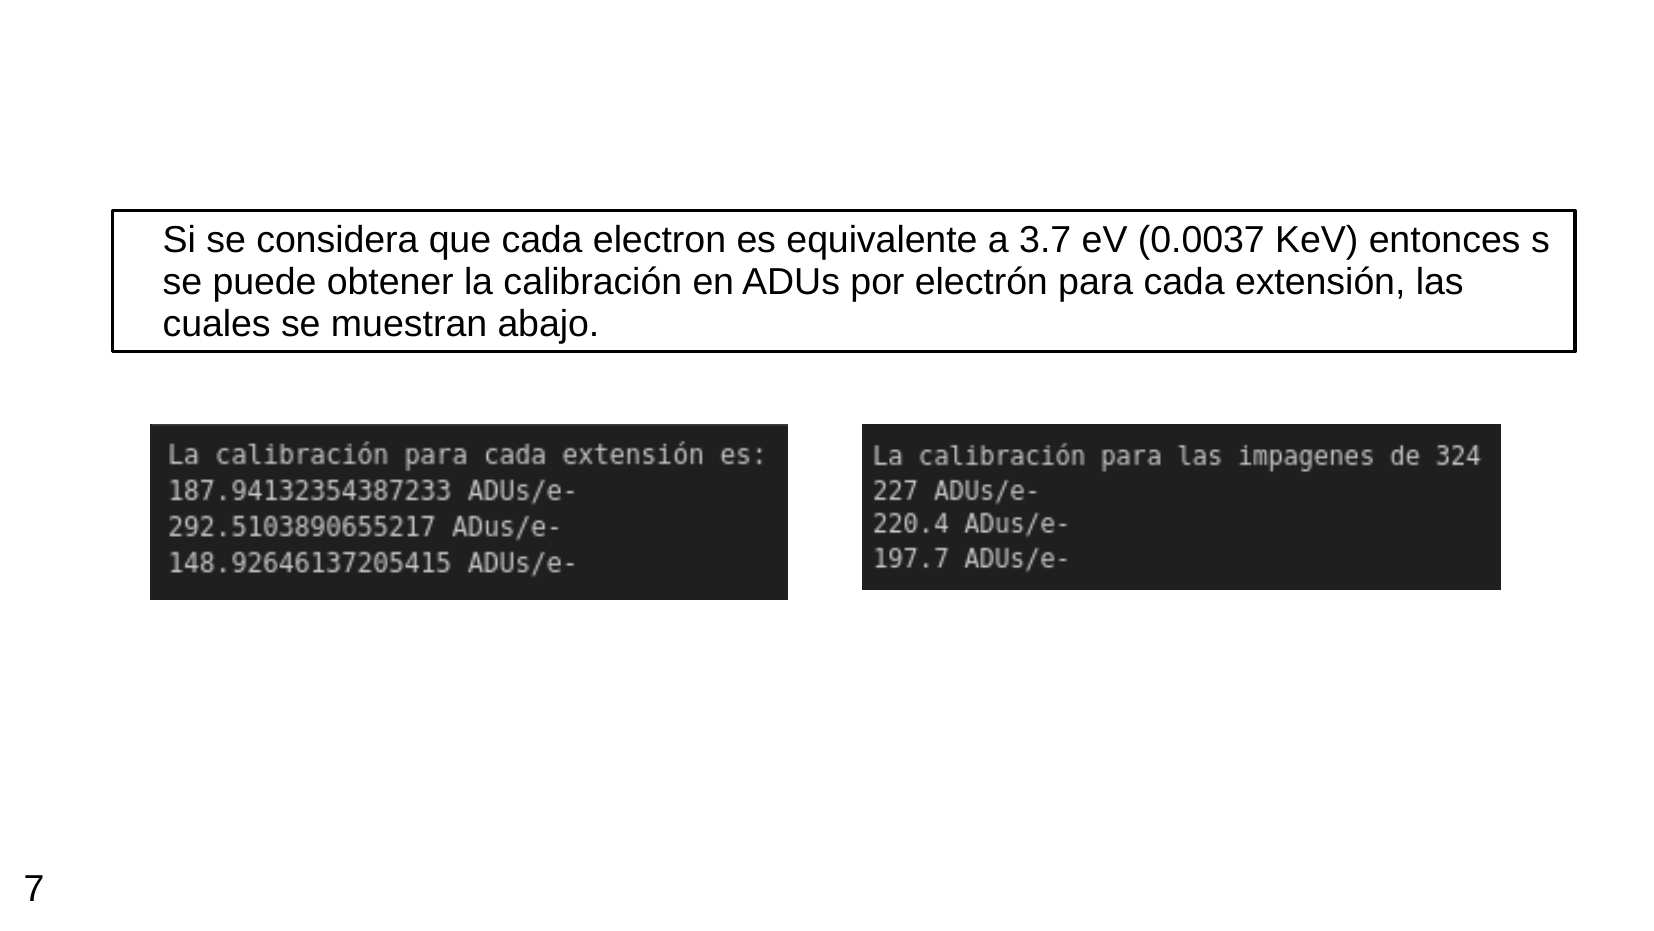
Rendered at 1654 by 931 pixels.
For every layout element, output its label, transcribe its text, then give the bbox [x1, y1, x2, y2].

picture [862, 424, 1501, 590]
text_box Si se considera que cada electron es equivalente a 3.7 eV (0.0037 KeV) entonces s se puede obtener la calibración en ADUs por electrón para cada extensión, las cuales se muestran abajo. [112, 210, 1576, 352]
text_box <number> [8, 860, 638, 931]
picture [150, 424, 788, 601]
